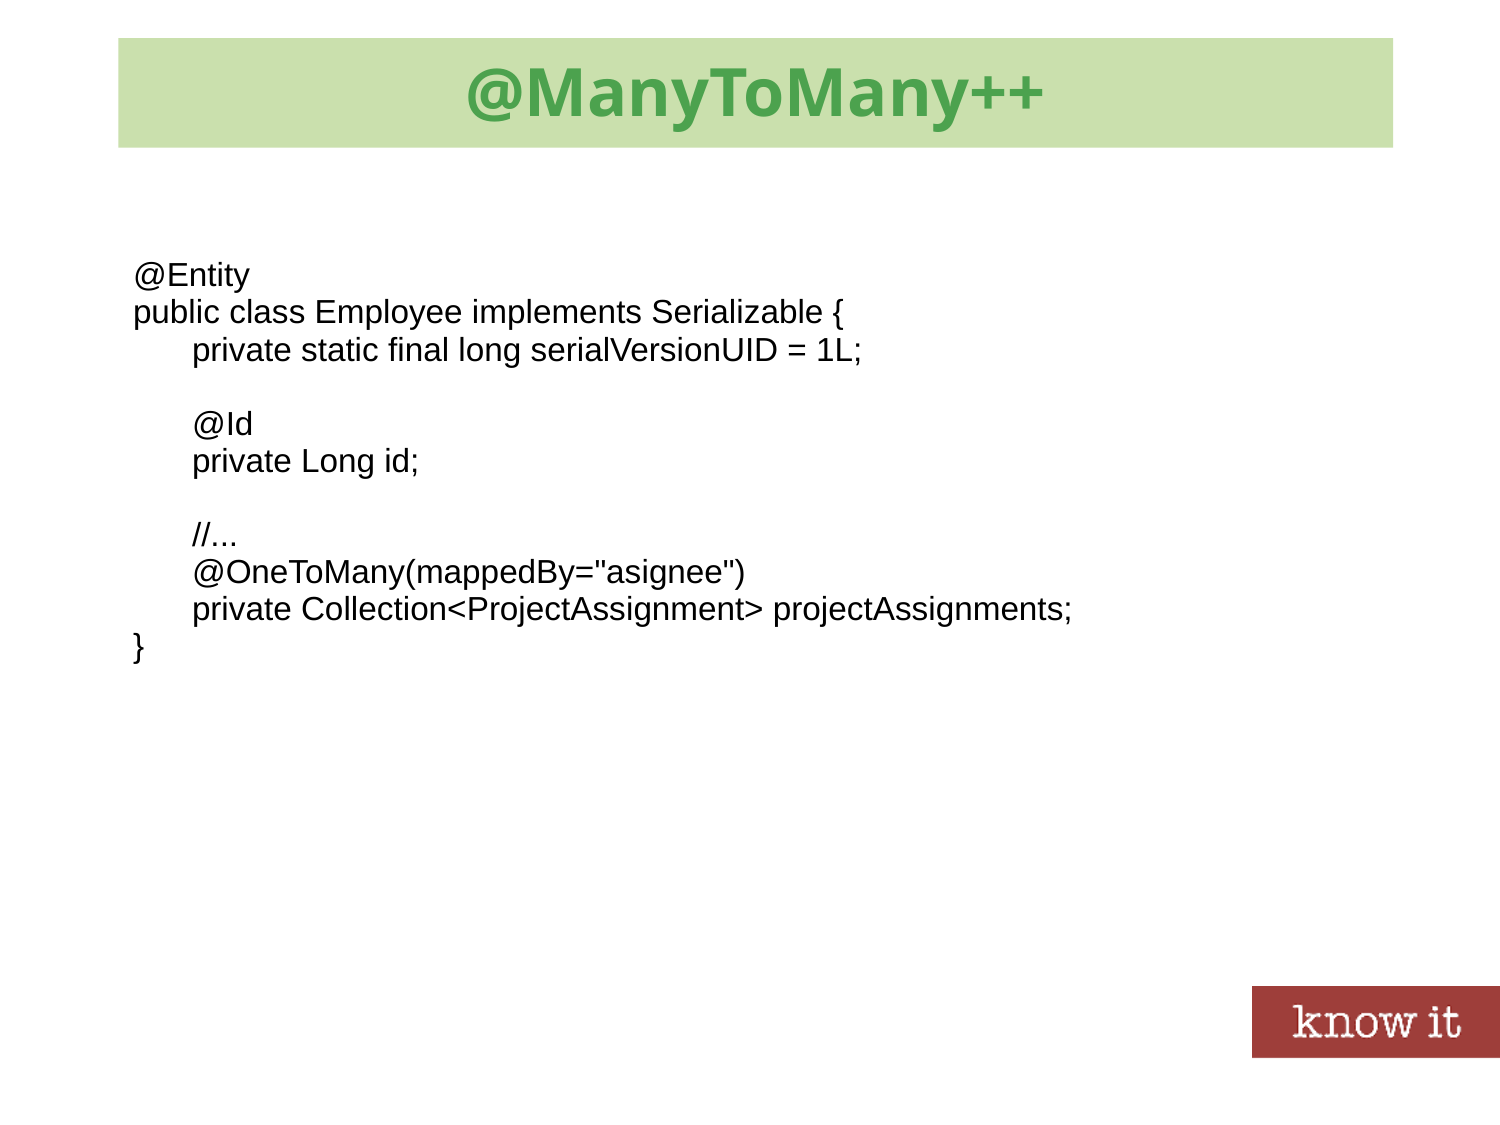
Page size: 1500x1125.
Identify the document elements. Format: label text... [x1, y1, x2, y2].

text_box @ManyToMany++ [118, 38, 1394, 148]
text_box @Entity public class Employee implements Serializable { private static final long serialVersionUID = 1L; @Id private Long id; //... @OneToMany(mappedBy="asignee") private Collection<ProjectAssignment> projectAssignments; } [118, 249, 1246, 710]
picture [1252, 986, 1500, 1058]
